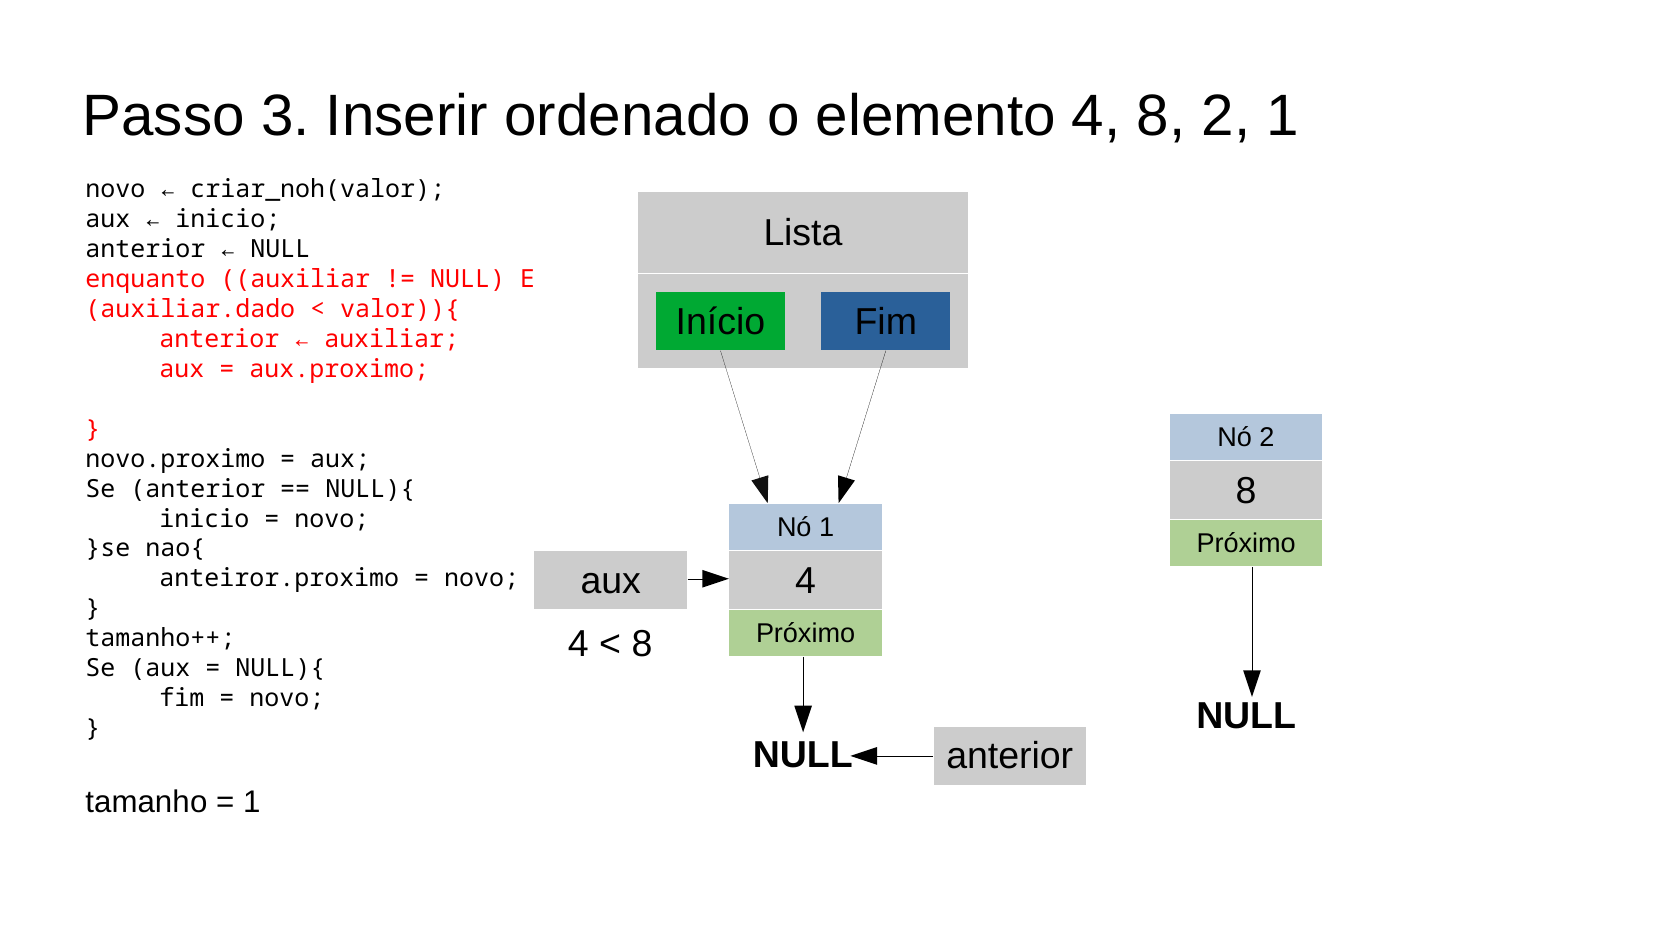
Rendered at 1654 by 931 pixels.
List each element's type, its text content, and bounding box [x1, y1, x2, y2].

text_box anterior [933, 726, 1087, 786]
text_box Próximo [728, 609, 883, 657]
text_box [637, 273, 969, 369]
text_box 8 [1169, 461, 1323, 519]
text_box novo ← criar_noh(valor); aux ← inicio; anterior ← NULL enquanto ((auxiliar != NULL) E (auxiliar.dado < valor)){ anterior ← auxiliar; aux = aux.proximo; } novo.proximo = aux; Se (anterior == NULL){ inicio = novo; }se nao{ anteiror.proximo = novo; } tamanho++; Se (aux = NULL){ fim = novo; } [70, 165, 615, 779]
text_box Lista [637, 191, 969, 273]
text_box tamanho = 1 [70, 779, 276, 827]
text_box Nó 2 [1169, 413, 1323, 461]
text_box NULL [738, 726, 868, 784]
text_box 4 [728, 551, 883, 609]
text_box NULL [1181, 687, 1312, 745]
text_box Início [655, 291, 786, 351]
title Passo 3. Inserir ordenado o elemento 4, 8, 2, 1 [82, 37, 1571, 193]
text_box Próximo [1169, 519, 1323, 567]
text_box Nó 1 [728, 503, 883, 551]
text_box aux [533, 550, 688, 610]
text_box Fim [820, 291, 951, 351]
text_box 4 < 8 [553, 615, 668, 673]
